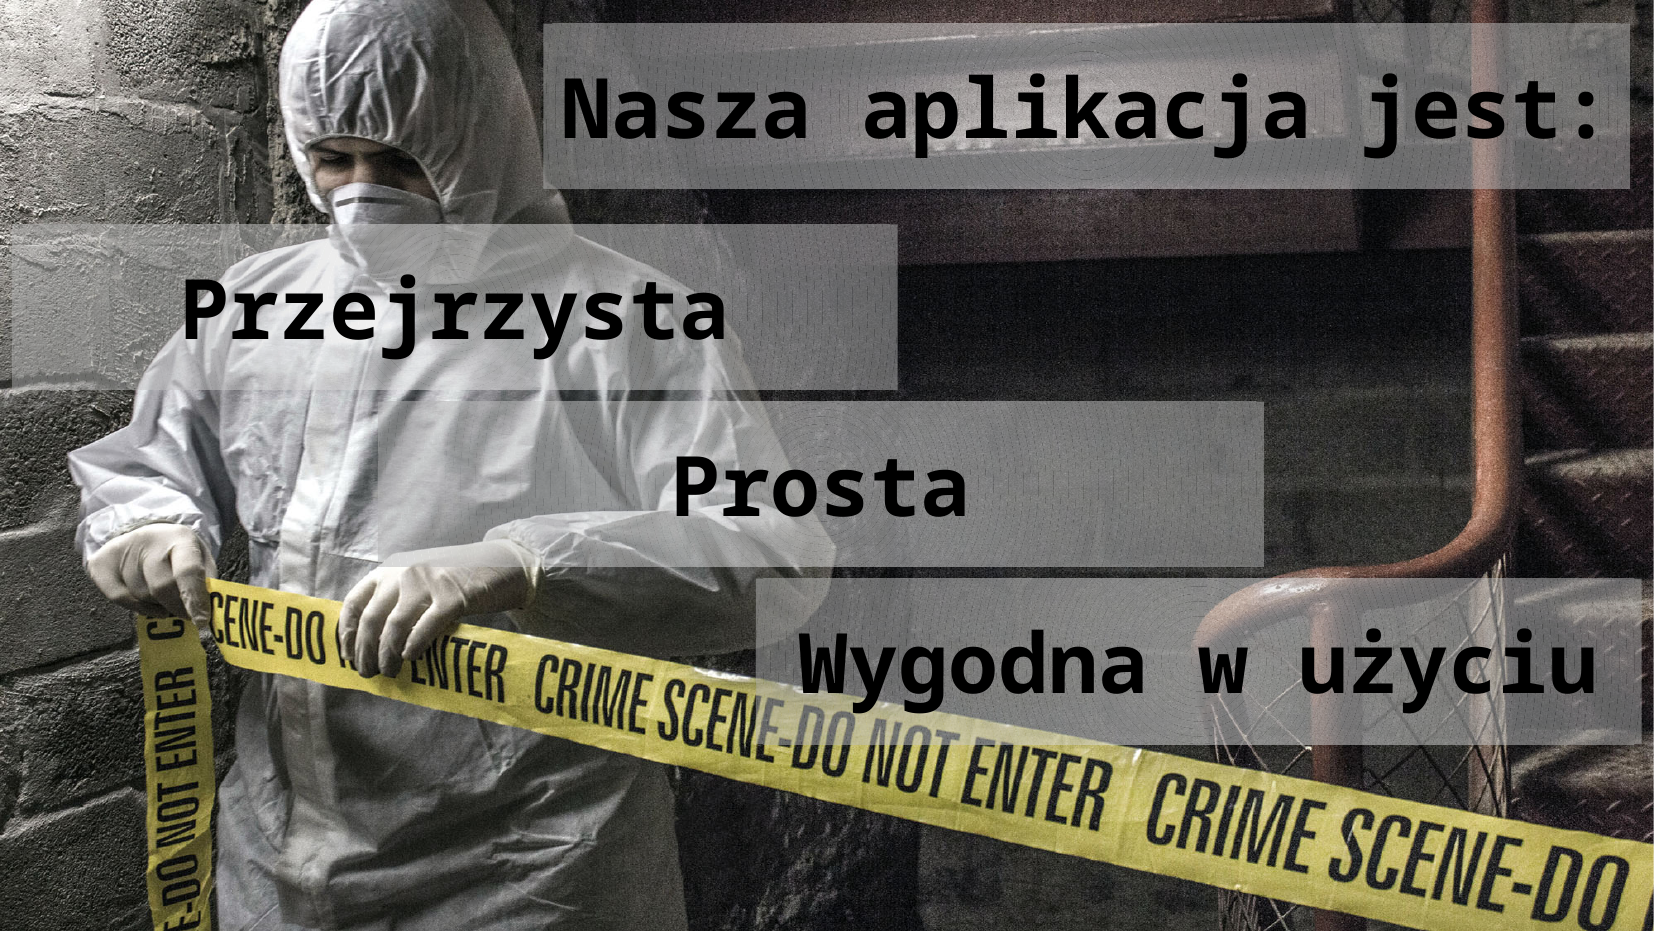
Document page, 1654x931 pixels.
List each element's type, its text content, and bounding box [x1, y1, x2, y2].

text_box Wygodna w użyciu [755, 578, 1642, 745]
text_box Przejrzysta [11, 224, 898, 390]
text_box Nasza aplikacja jest: [543, 23, 1630, 189]
text_box Prosta [377, 401, 1264, 567]
picture [0, 0, 1654, 931]
